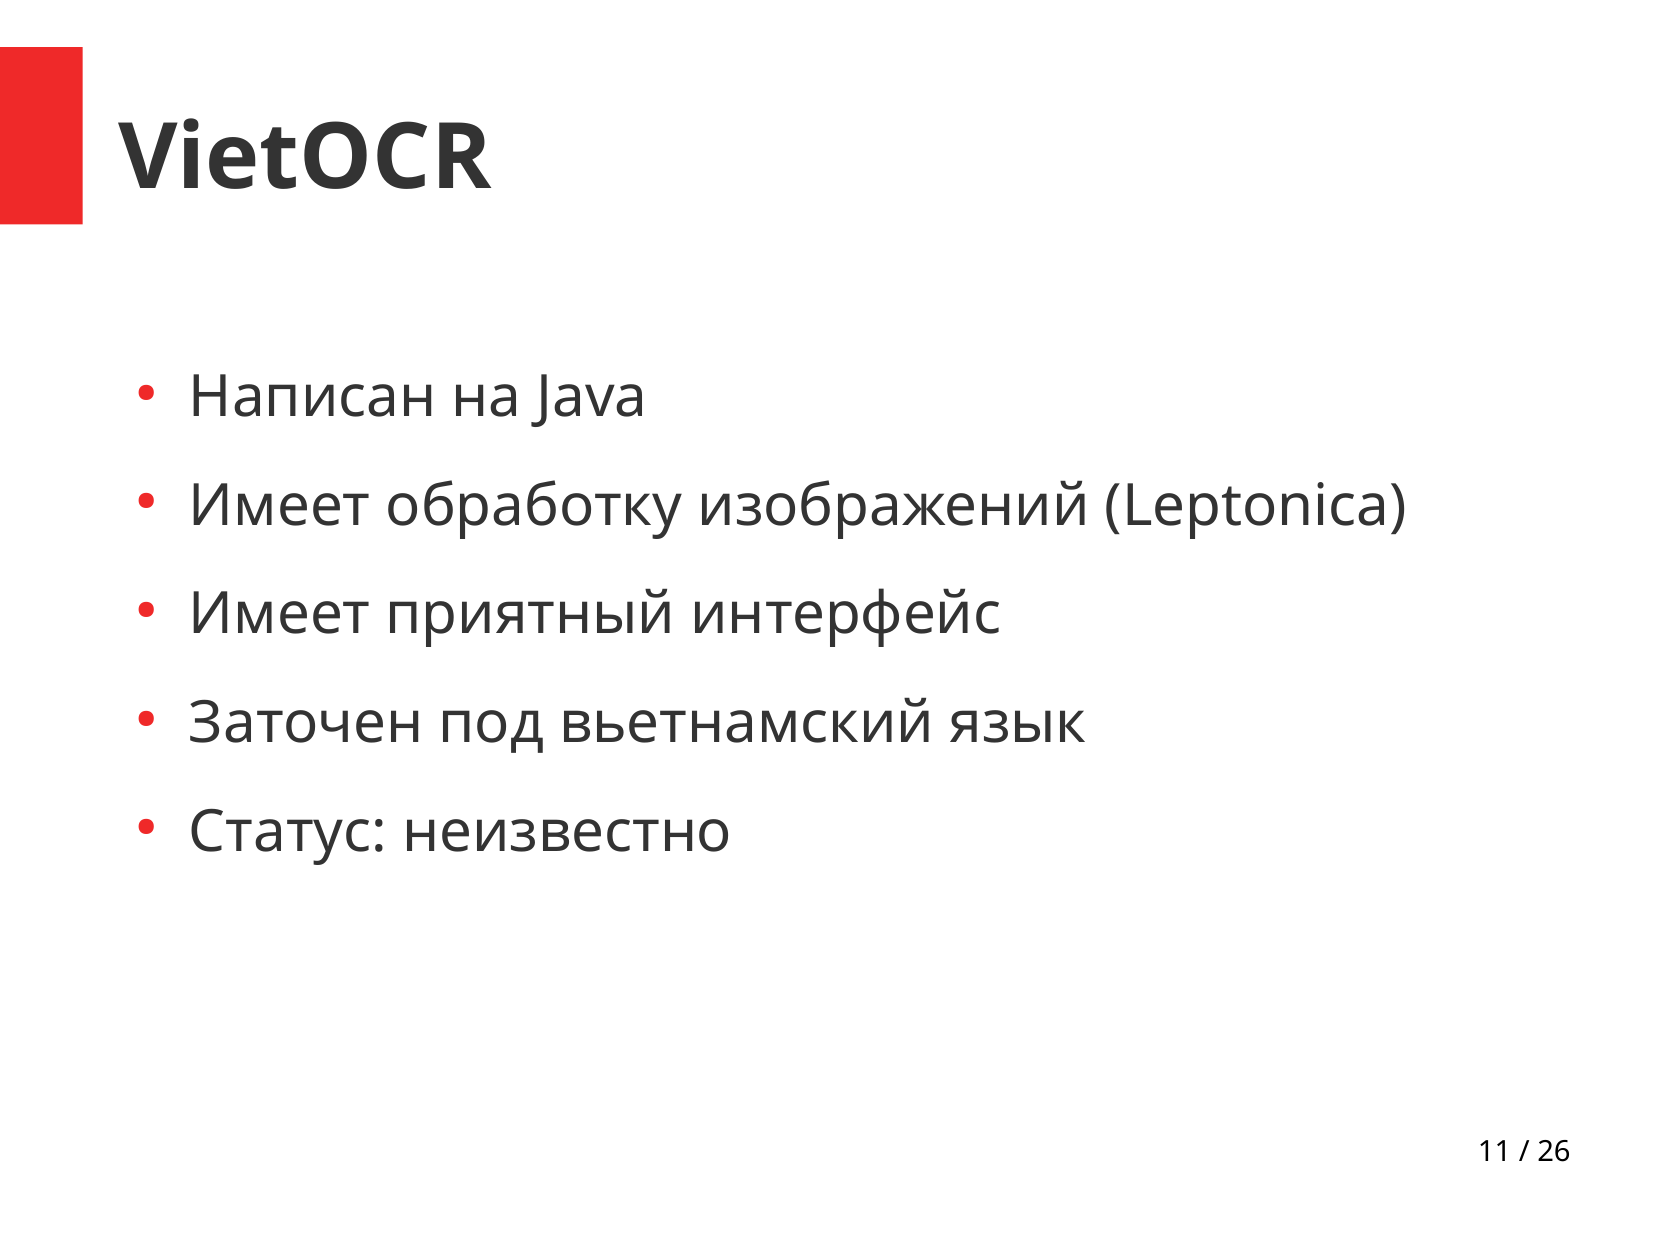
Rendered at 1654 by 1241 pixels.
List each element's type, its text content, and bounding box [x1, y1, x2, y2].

list Написан на Java Имеет обработку изображений (Leptonica) Имеет приятный интерфейс Заточен под вьетнамский язык Статус: неизвестно [118, 354, 1536, 1074]
title VietOCR [118, 49, 1571, 257]
